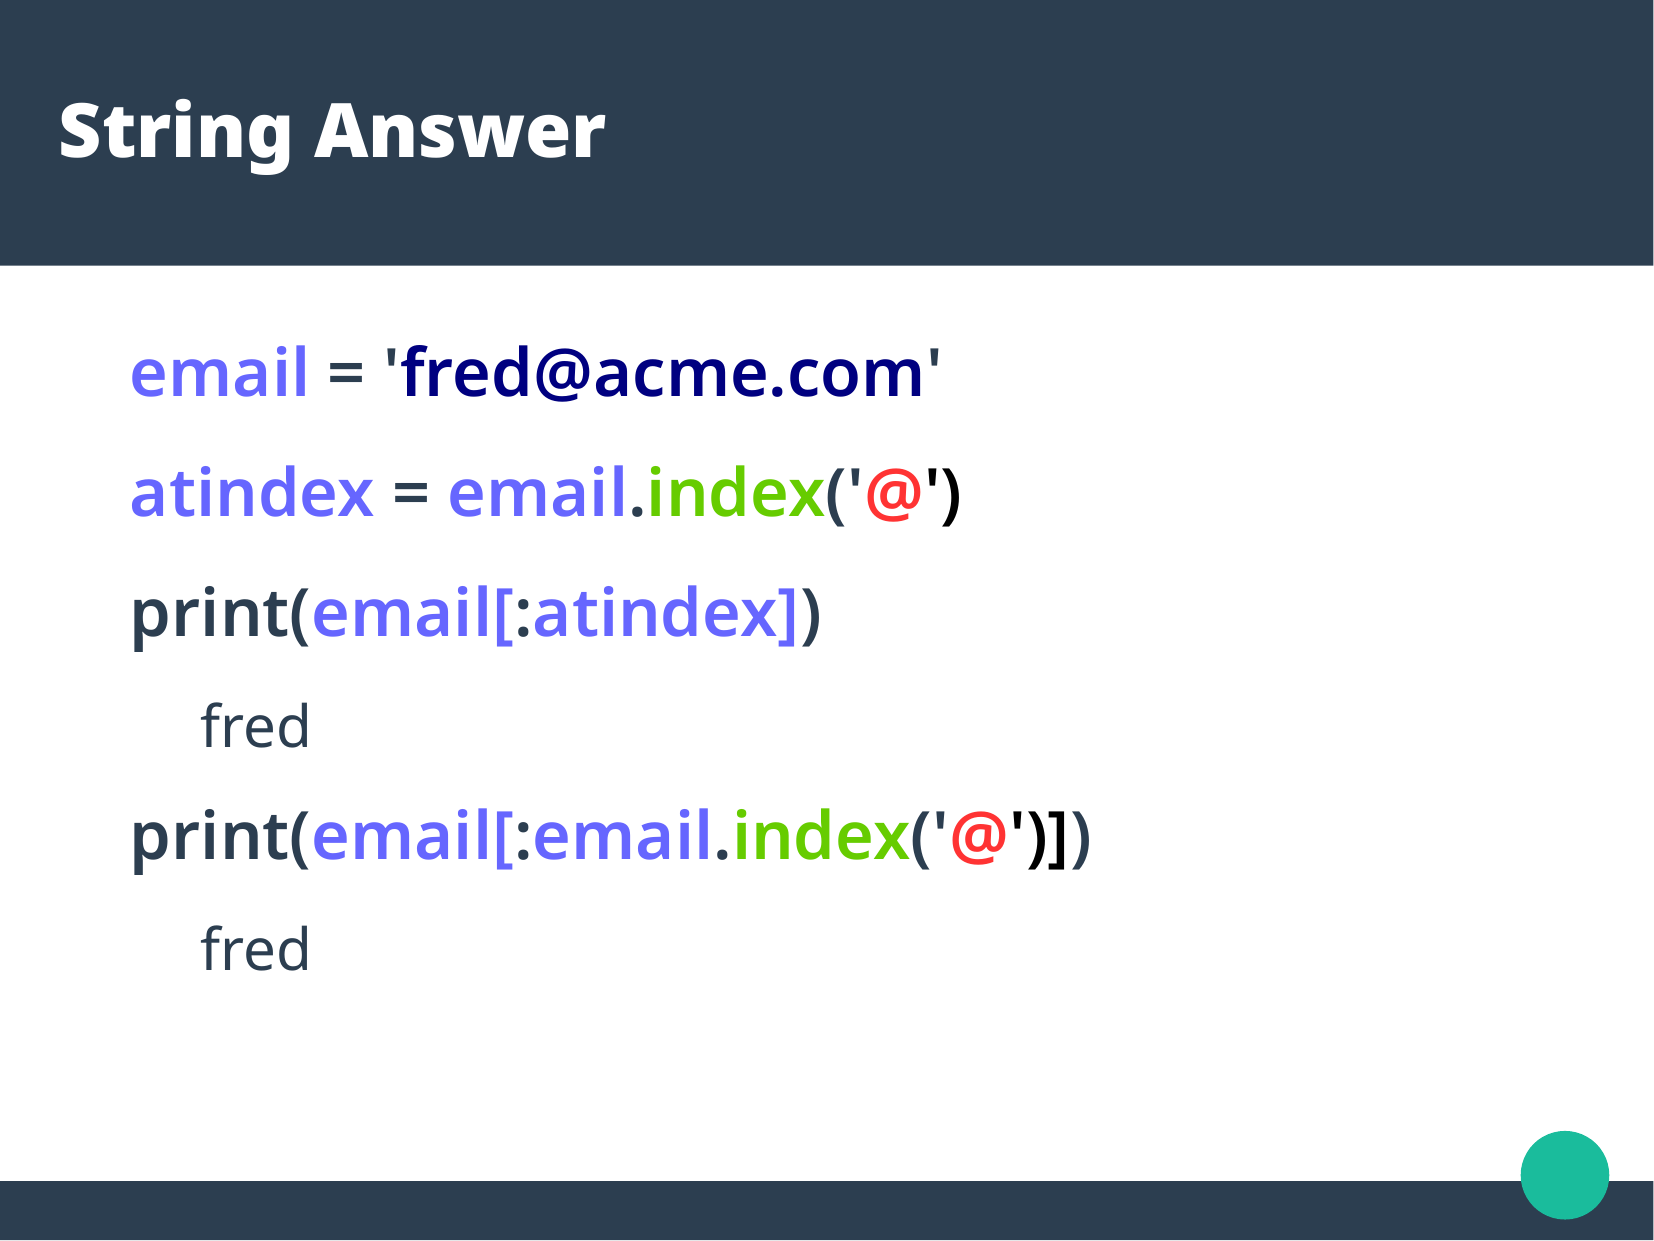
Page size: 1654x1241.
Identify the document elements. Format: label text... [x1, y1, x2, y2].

list email = 'fred@acme.com' atindex = email.index('@') print(email[:atindex]) fred print(email[:email.index('@')]) fred [59, 324, 1595, 1152]
title String Answer [59, 49, 1595, 207]
